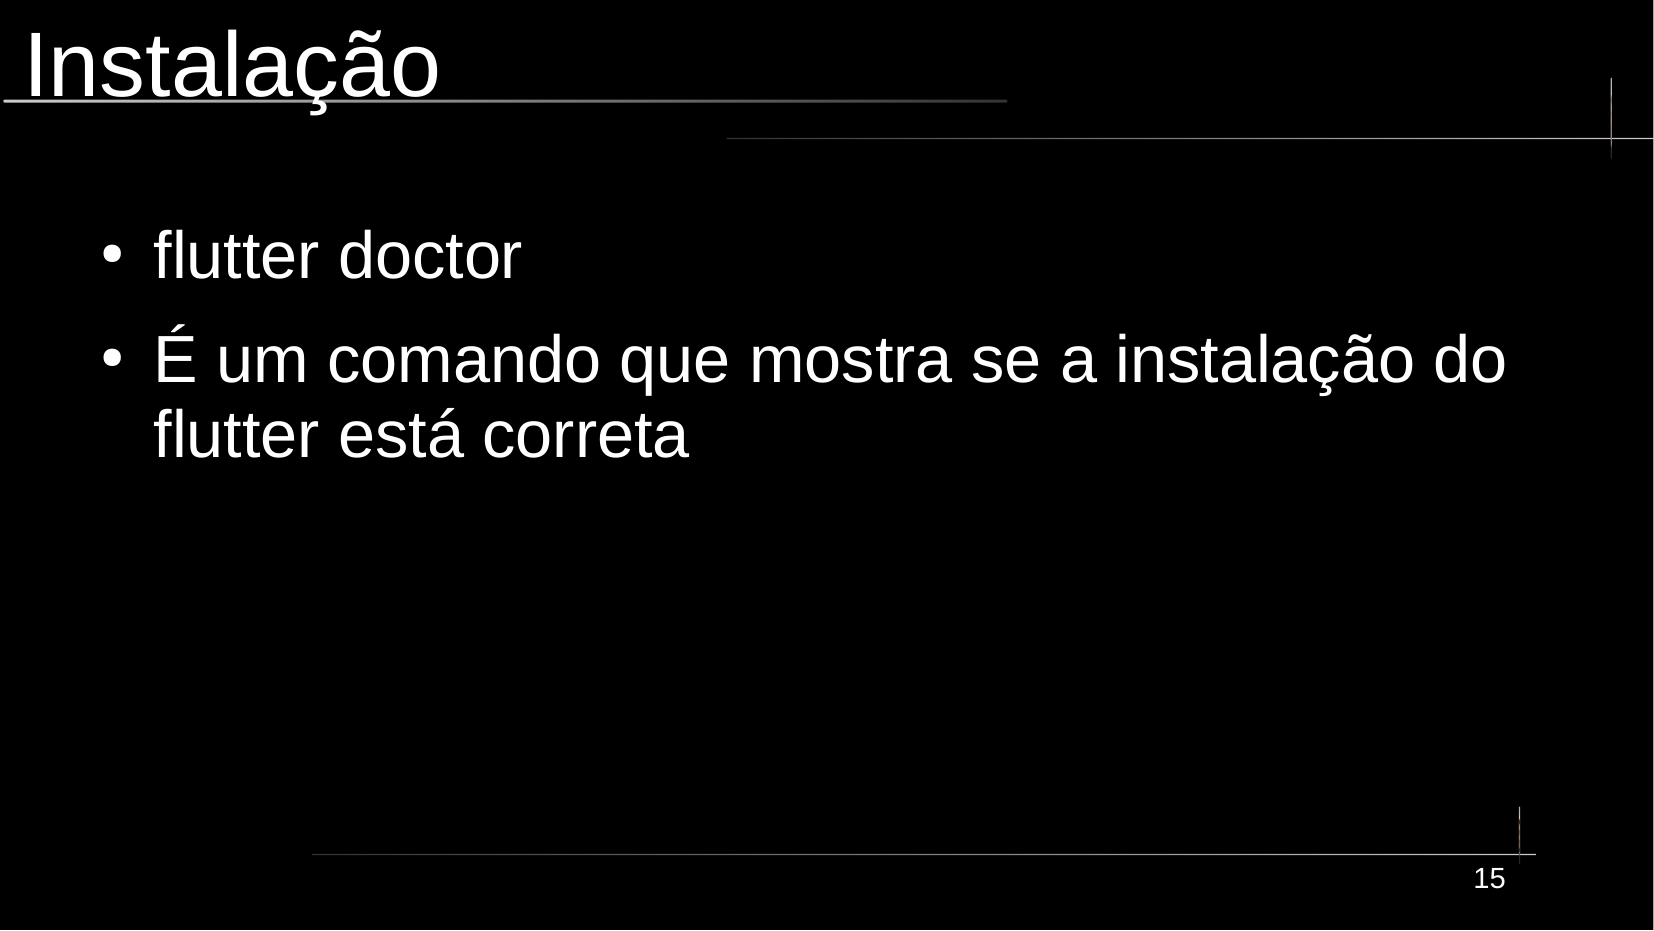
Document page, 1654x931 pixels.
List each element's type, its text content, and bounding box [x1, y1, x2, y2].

list flutter doctor É um comando que mostra se a instalação do flutter está correta [82, 217, 1571, 757]
title Instalação [23, 11, 1589, 119]
